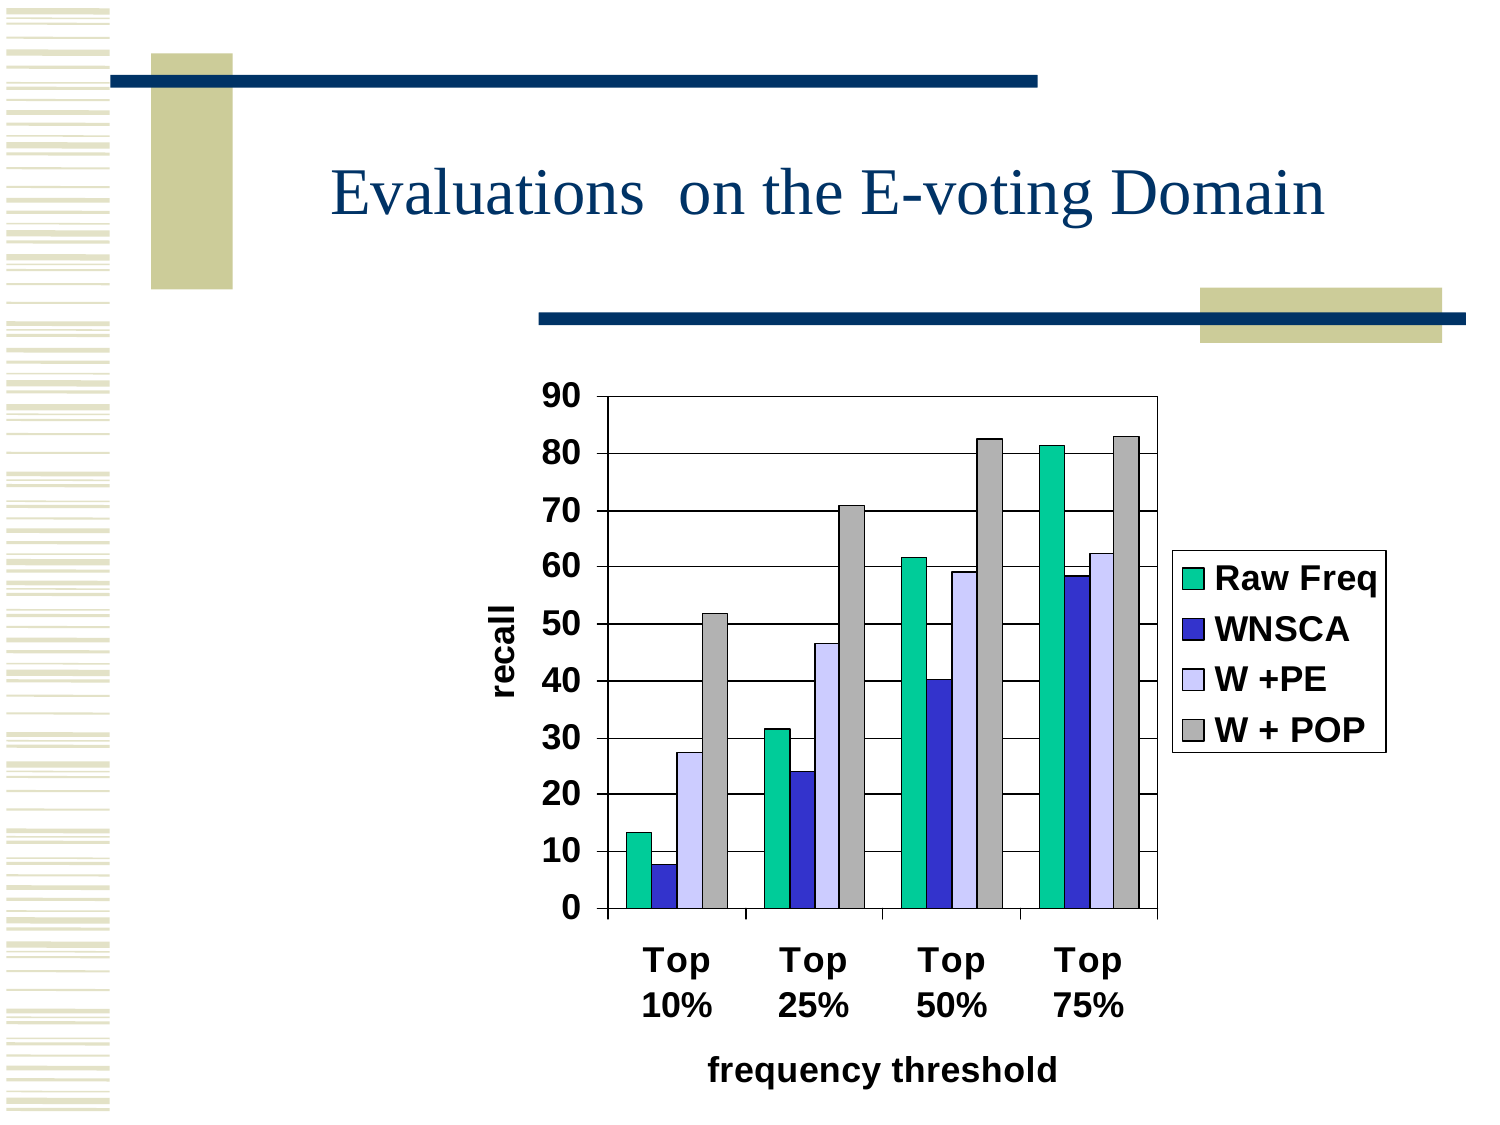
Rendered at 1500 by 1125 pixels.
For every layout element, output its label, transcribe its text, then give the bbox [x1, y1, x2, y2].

chart [450, 344, 1400, 1125]
title Evaluations on the E-voting Domain [225, 86, 1433, 301]
